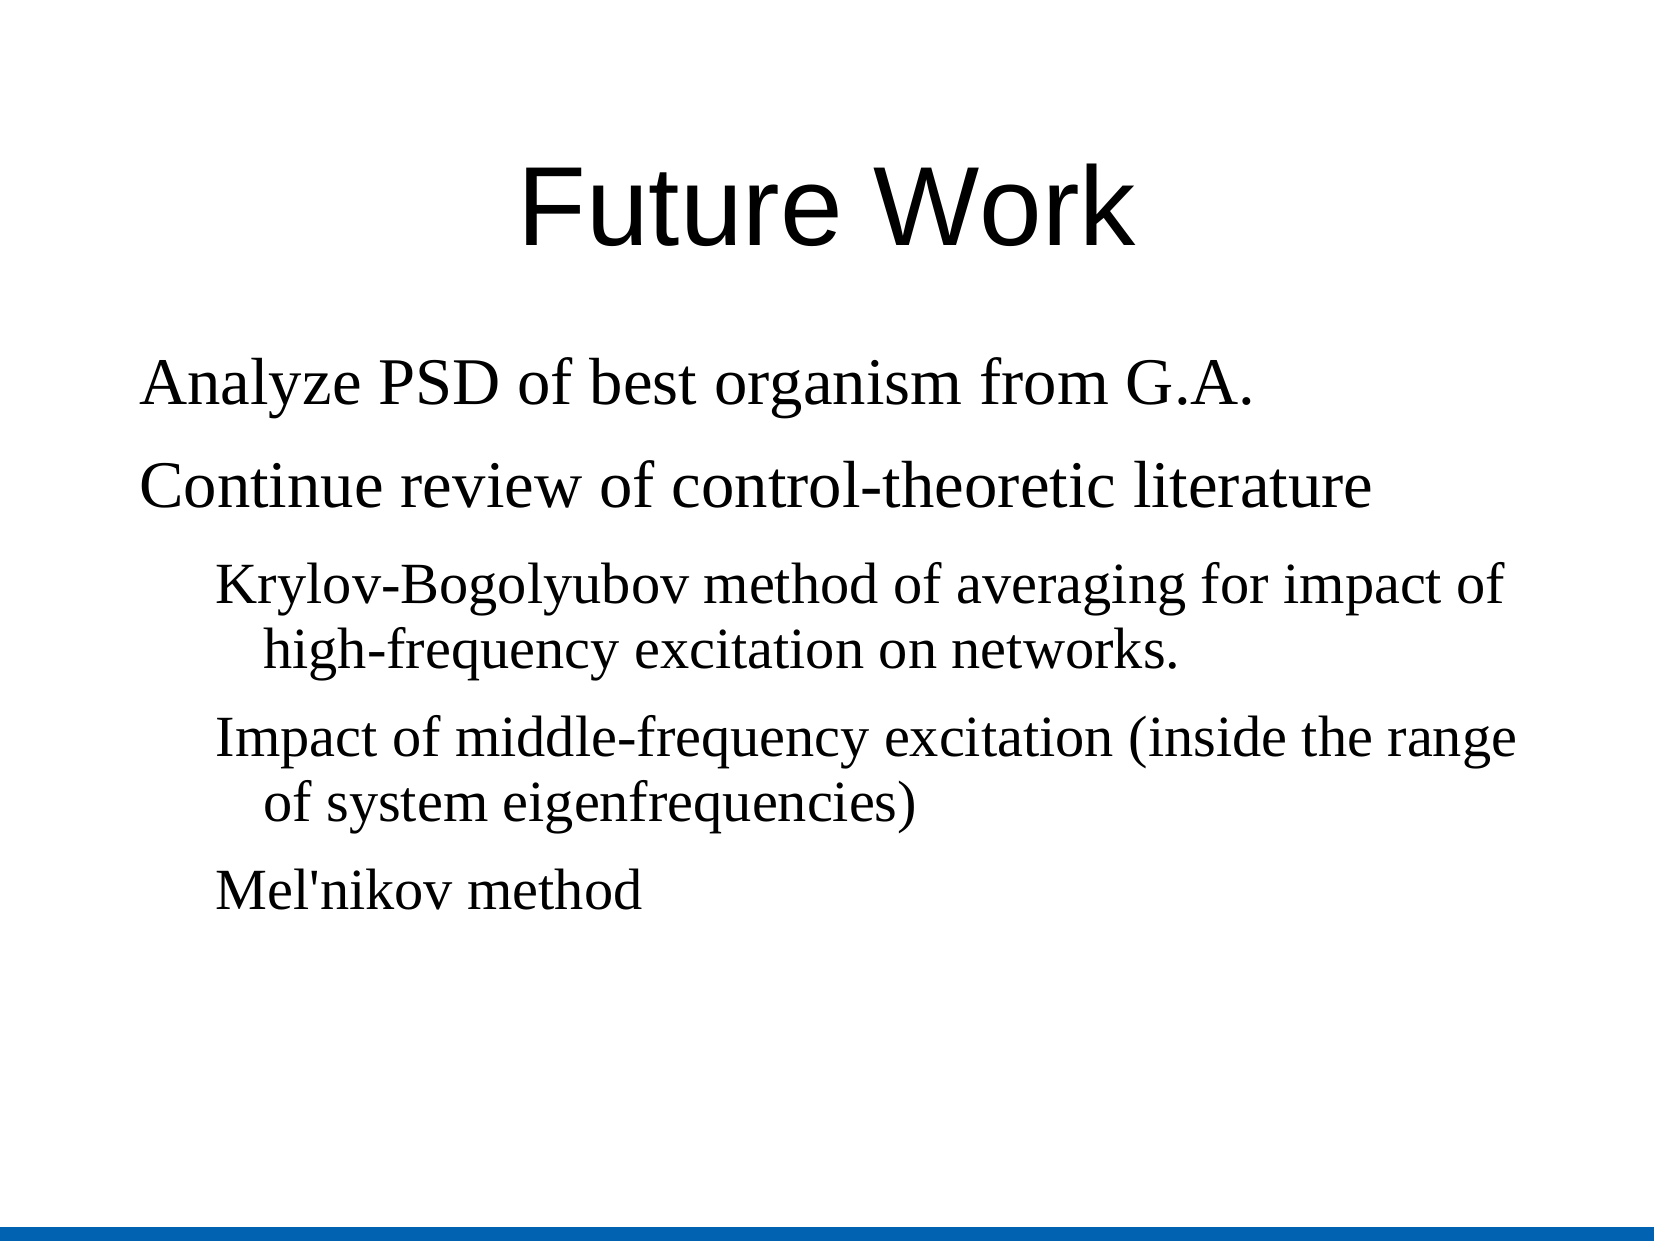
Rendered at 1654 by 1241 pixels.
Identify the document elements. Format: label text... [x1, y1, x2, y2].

list Analyze PSD of best organism from G.A. Continue review of control-theoretic literature Krylov-Bogolyubov method of averaging for impact of high-frequency excitation on networks. Impact of middle-frequency excitation (inside the range of system eigenfrequencies) Mel'nikov method [121, 344, 1533, 1127]
title Future Work [121, 102, 1533, 311]
